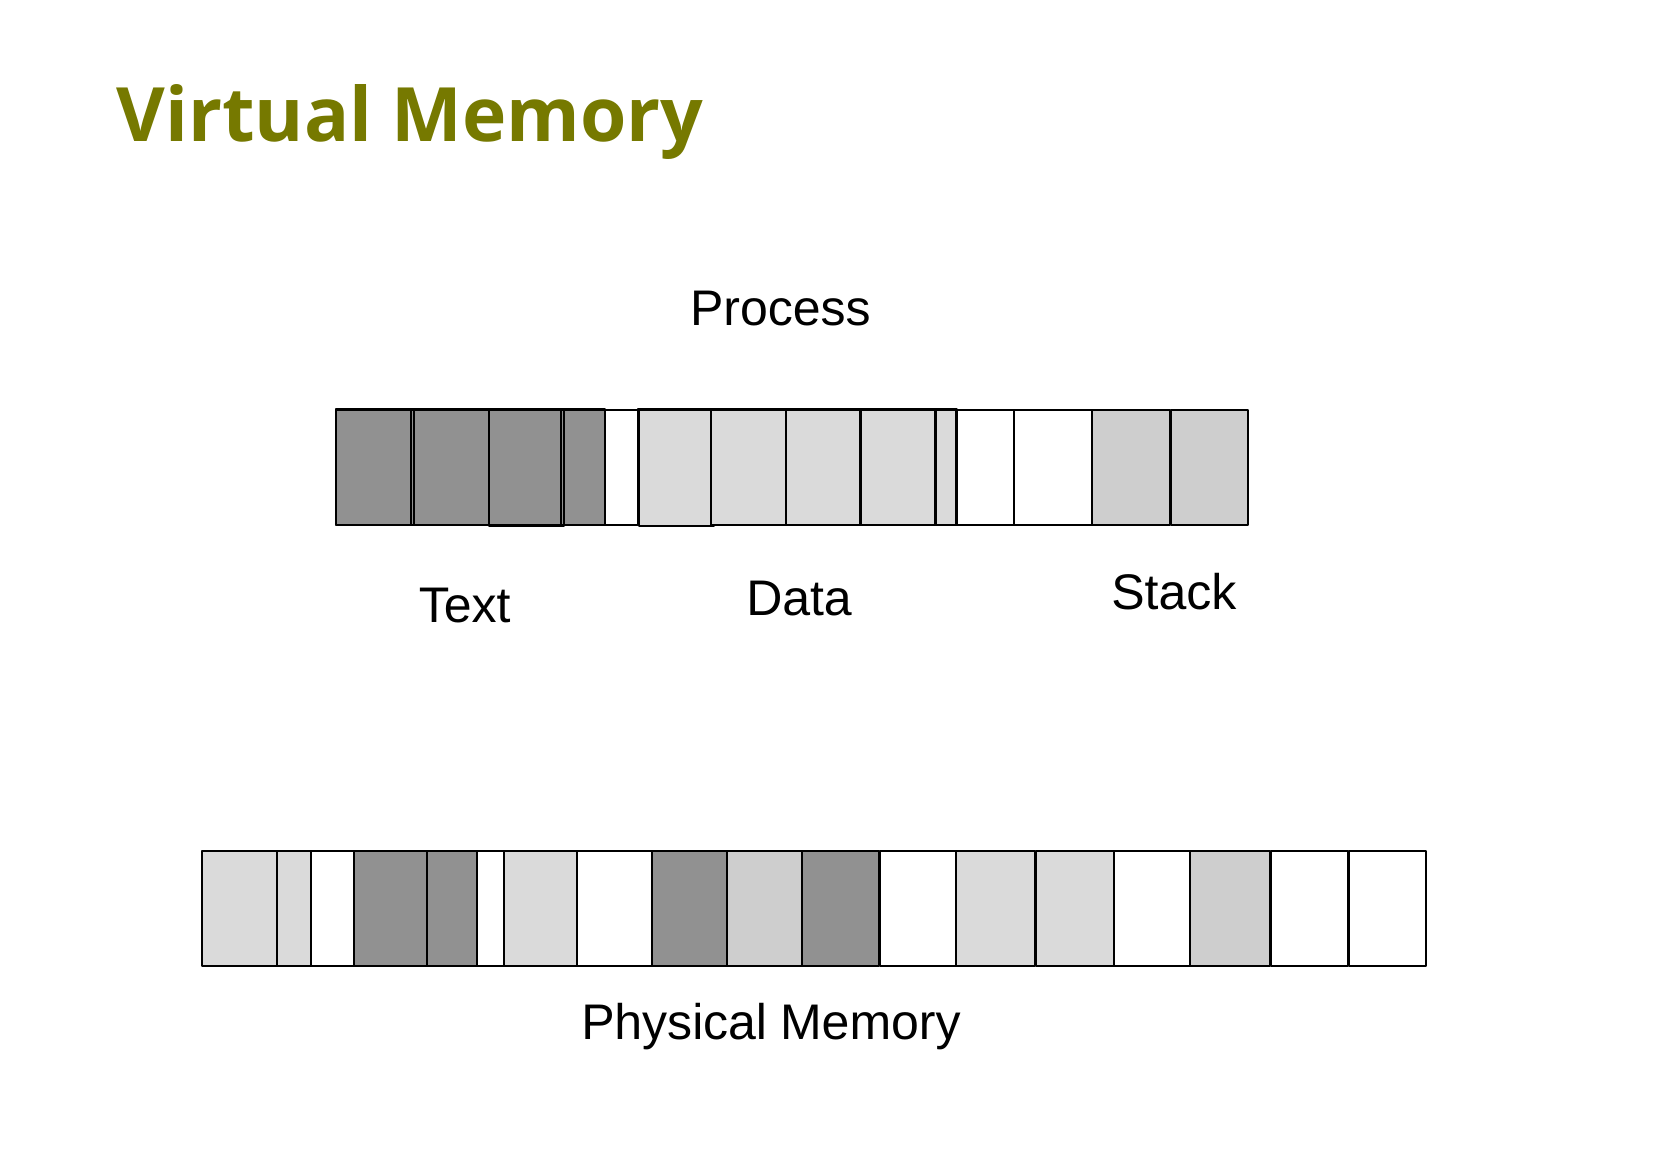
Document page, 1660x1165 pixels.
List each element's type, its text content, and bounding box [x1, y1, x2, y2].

text_box [0, 0, 1660, 1164]
text_box Virtual Memory [116, 61, 1494, 237]
text_box Process [690, 279, 871, 397]
text_box Data [737, 570, 861, 637]
text_box Physical Memory [558, 986, 984, 1053]
text_box Stack [1099, 564, 1249, 631]
text_box Text [389, 576, 540, 694]
